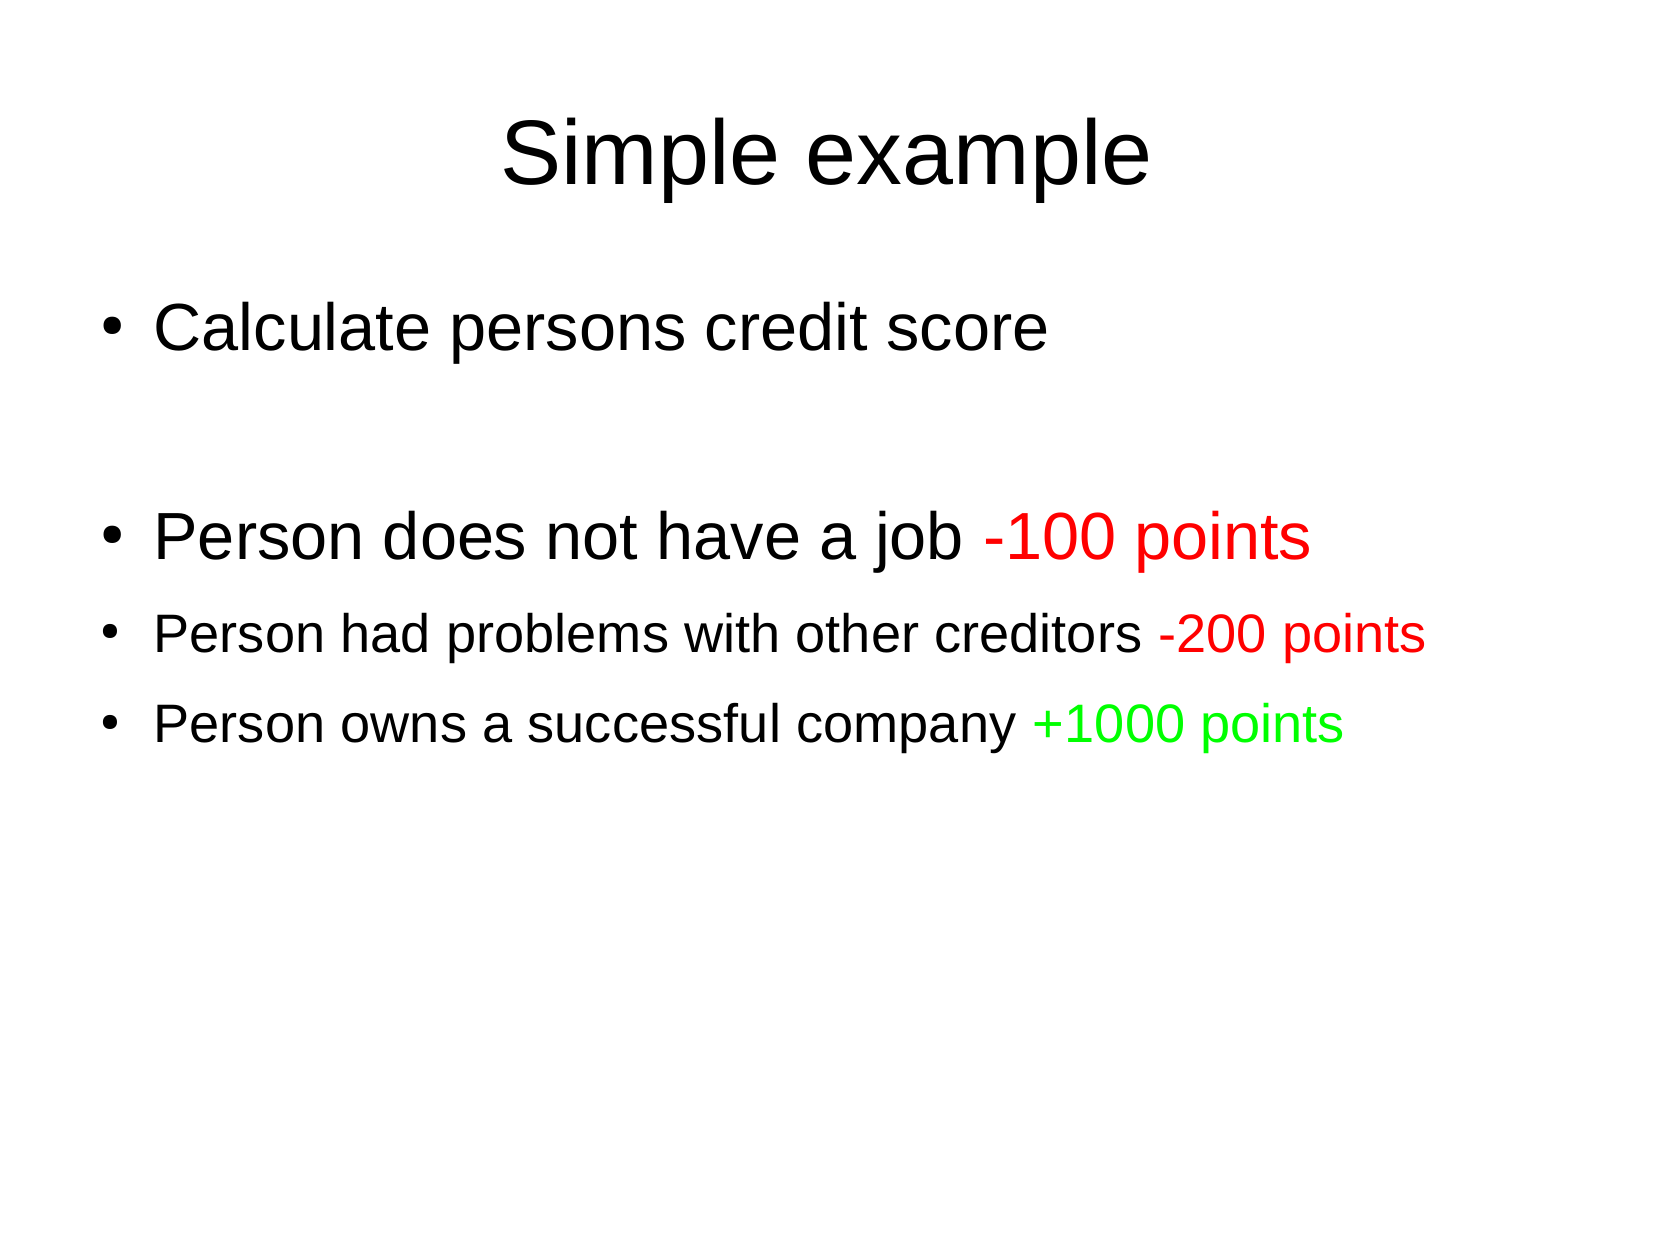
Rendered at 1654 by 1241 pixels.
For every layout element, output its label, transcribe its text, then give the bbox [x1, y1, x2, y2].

list Calculate persons credit score Person does not have a job -100 points Person had problems with other creditors -200 points Person owns a successful company +1000 points [82, 290, 1571, 1010]
title Simple example [82, 49, 1571, 257]
